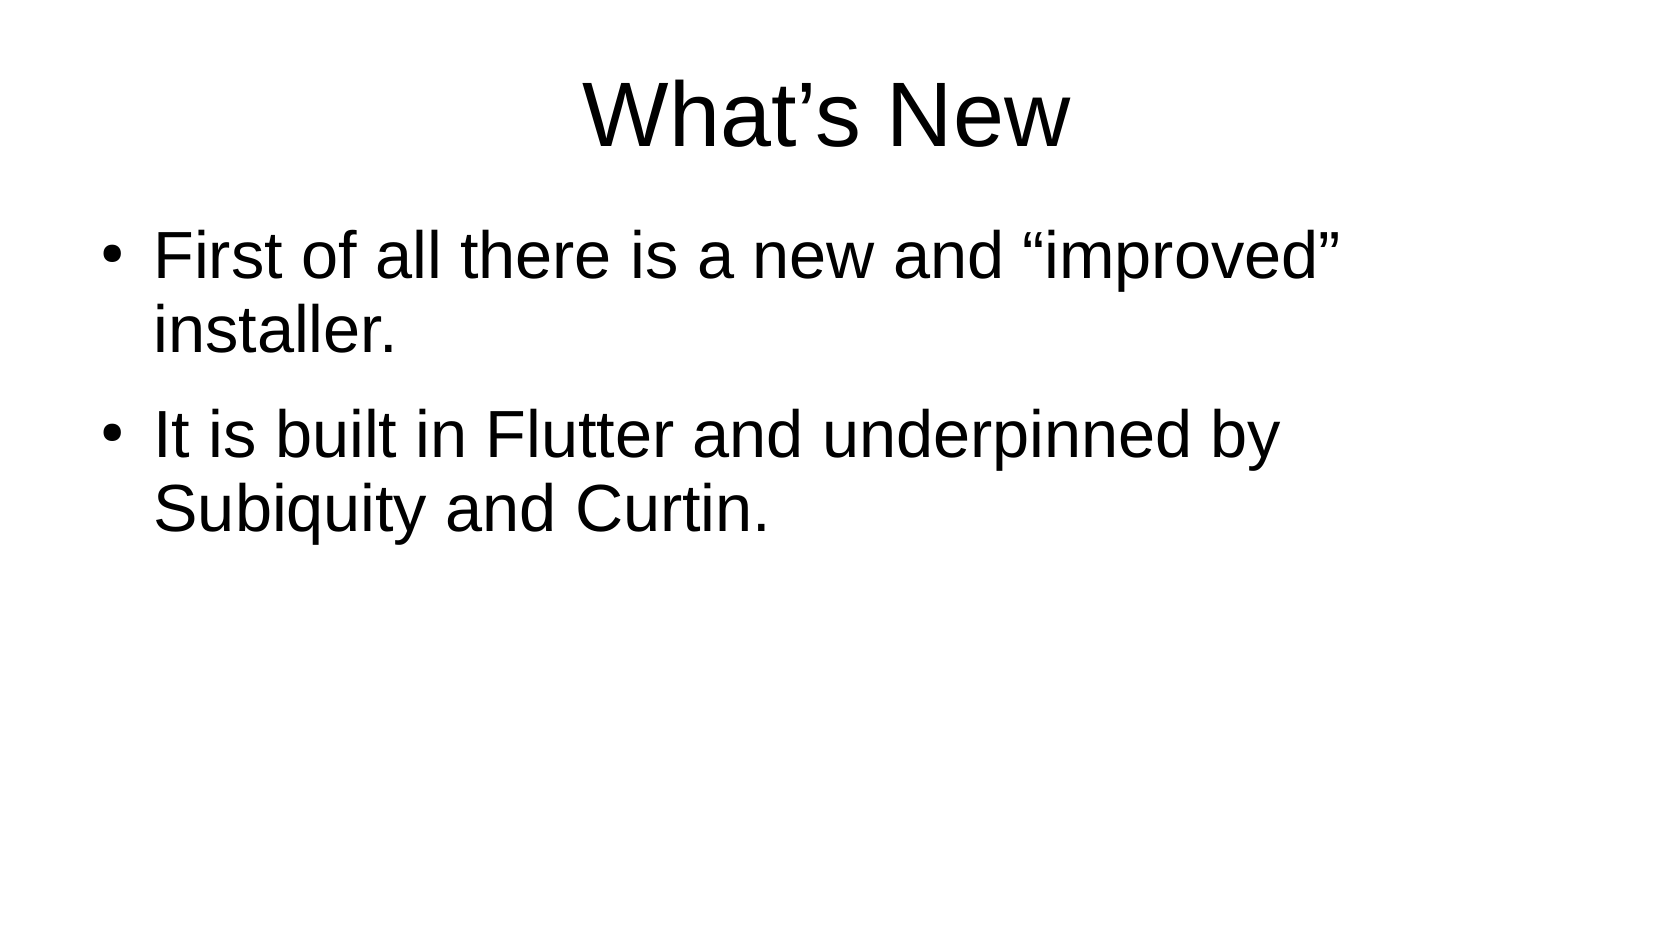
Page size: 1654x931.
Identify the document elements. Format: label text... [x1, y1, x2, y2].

list First of all there is a new and “improved” installer. It is built in Flutter and underpinned by Subiquity and Curtin. [82, 217, 1571, 758]
title What’s New [82, 37, 1571, 193]
